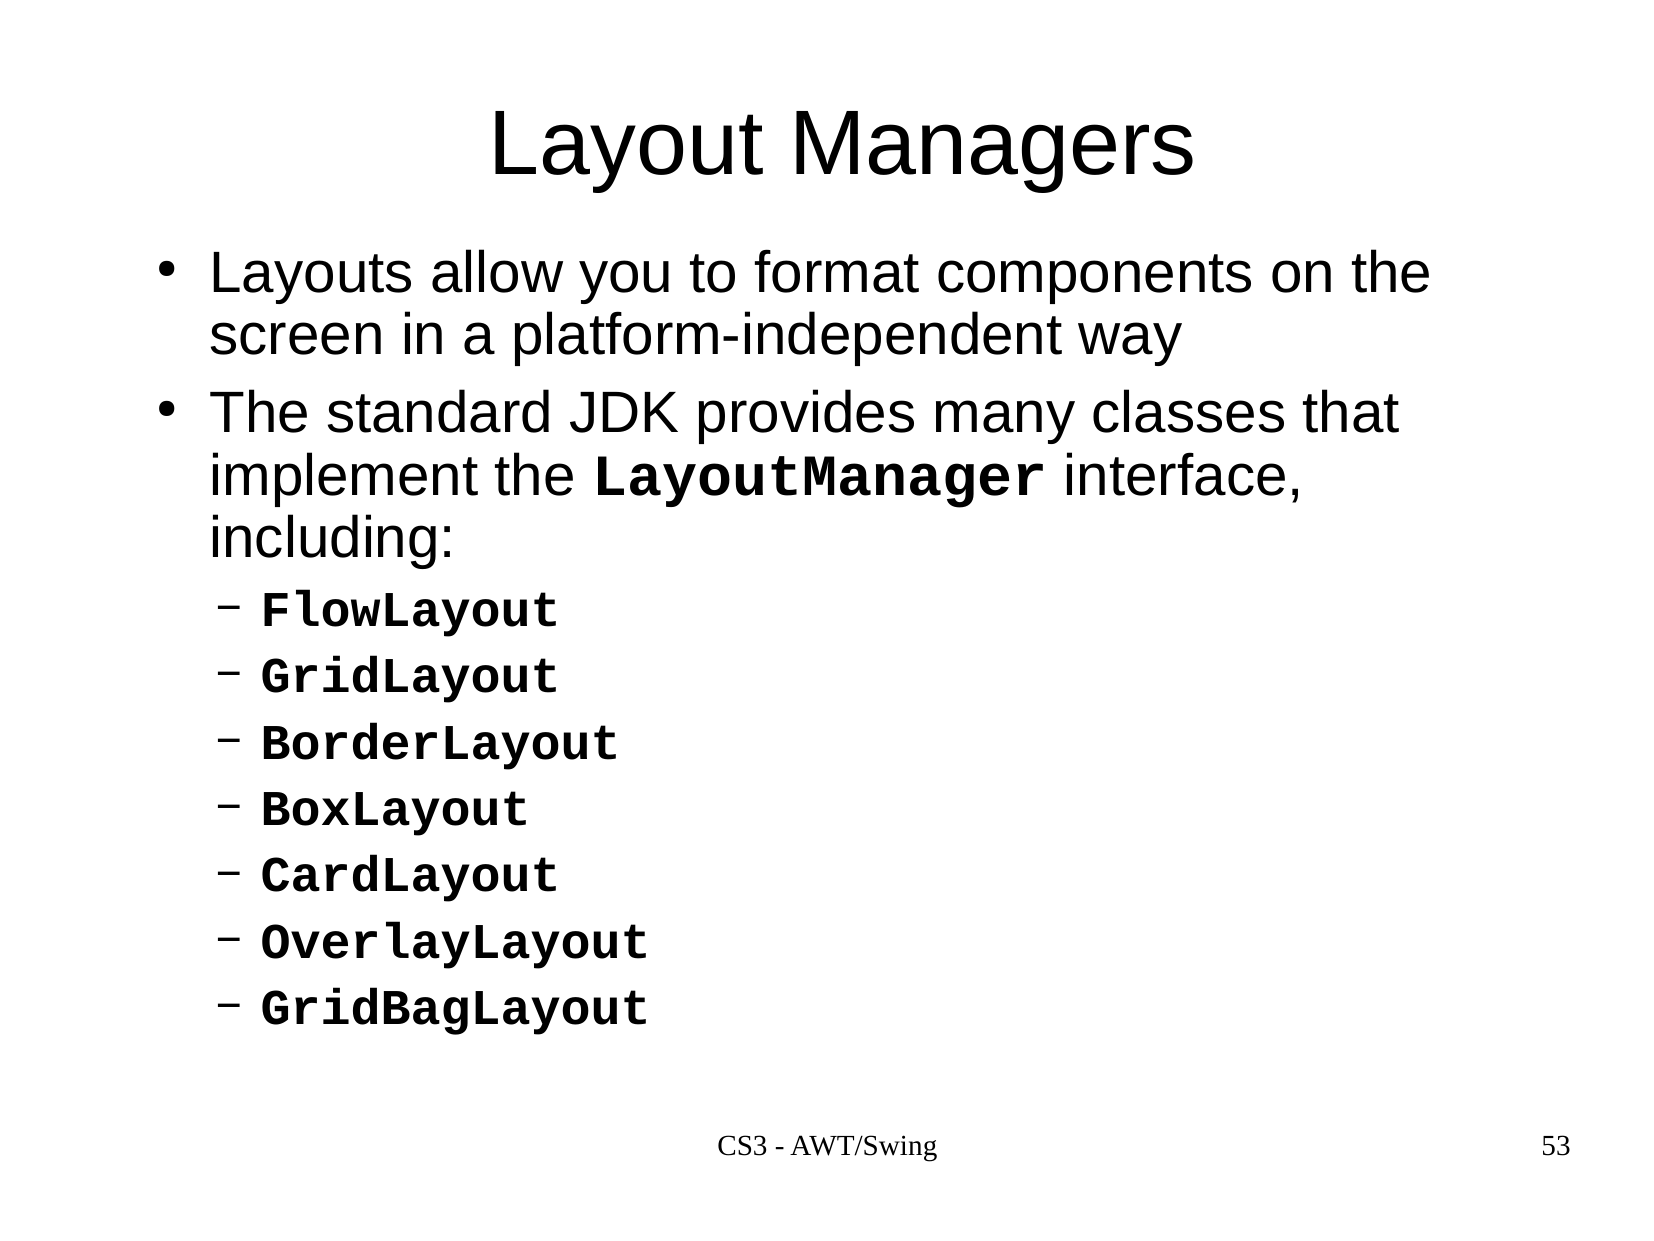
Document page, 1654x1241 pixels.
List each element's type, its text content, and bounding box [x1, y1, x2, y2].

title Layout Managers [124, 68, 1530, 207]
list Layouts allow you to format components on the screen in a platform-independent way The standard JDK provides many classes that implement the LayoutManager interface, including: FlowLayout GridLayout BorderLayout BoxLayout CardLayout OverlayLayout GridBagLayout [124, 234, 1530, 1158]
